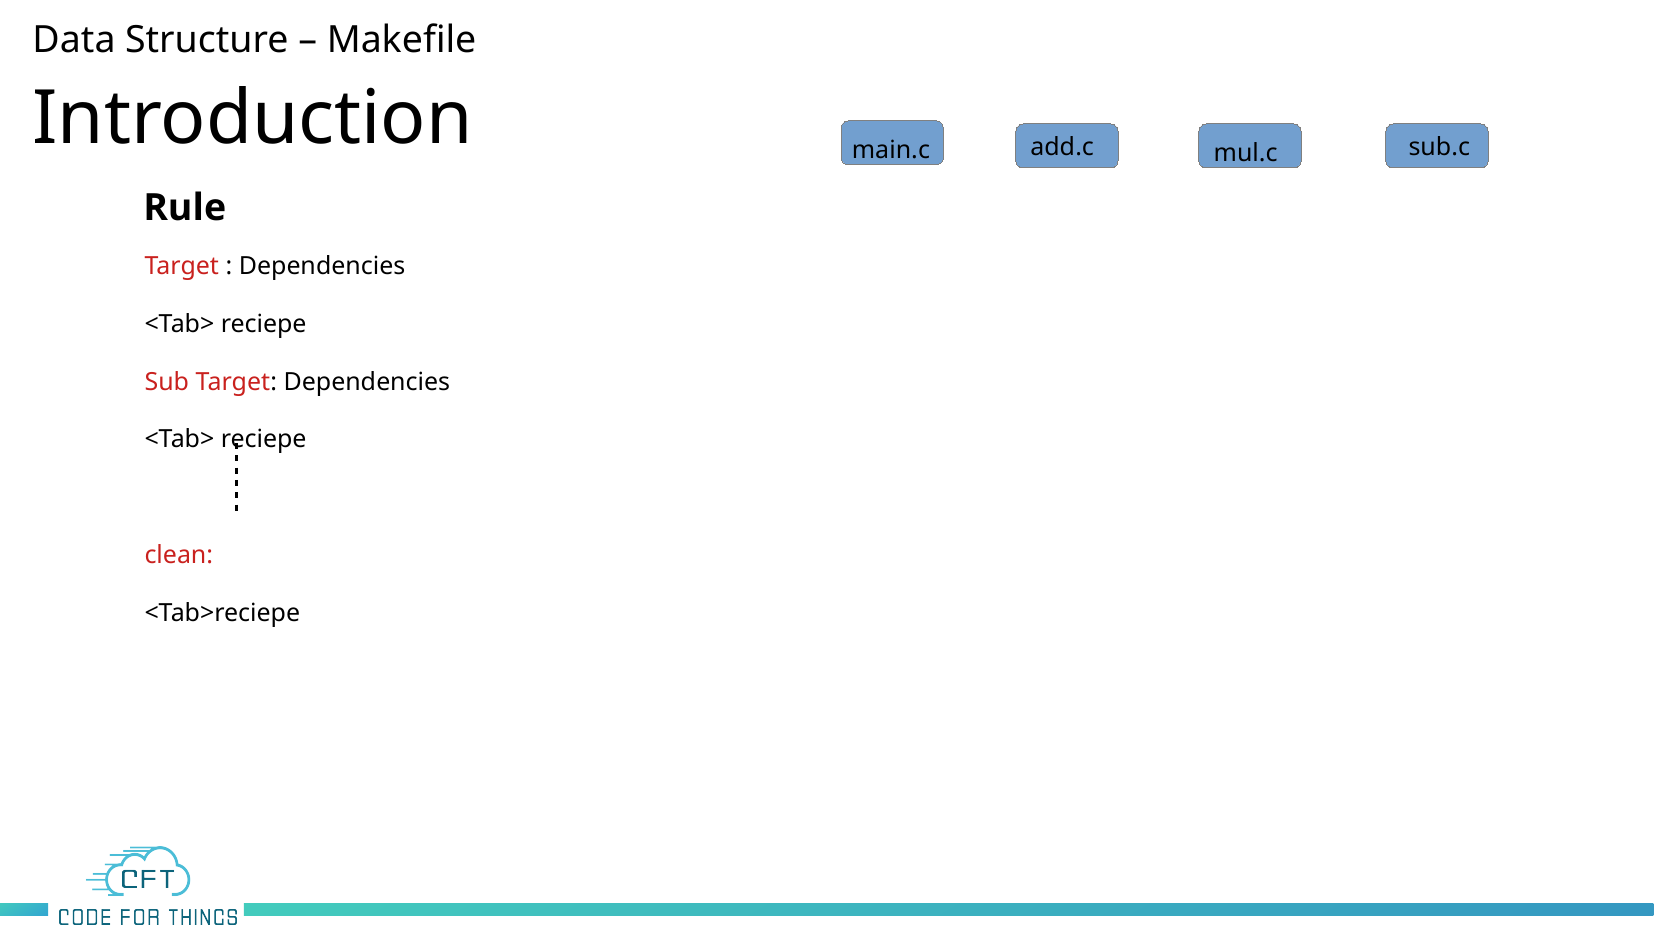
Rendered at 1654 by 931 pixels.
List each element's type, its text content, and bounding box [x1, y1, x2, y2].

text_box [1385, 123, 1486, 168]
text_box Target : Dependencies <Tab> reciepe Sub Target: Dependencies <Tab> reciepe clean: <Tab>reciepe [59, 240, 579, 615]
text_box Rule [57, 173, 378, 243]
text_box add.c [1015, 121, 1114, 166]
title Data Structure – Makefile Introduction [32, 12, 1184, 166]
text_box sub.c [1393, 121, 1490, 166]
text_box mul.c [1198, 127, 1298, 172]
picture [59, 846, 237, 925]
text_box [1018, 124, 1119, 168]
text_box main.c [837, 123, 951, 169]
text_box [1200, 123, 1302, 167]
